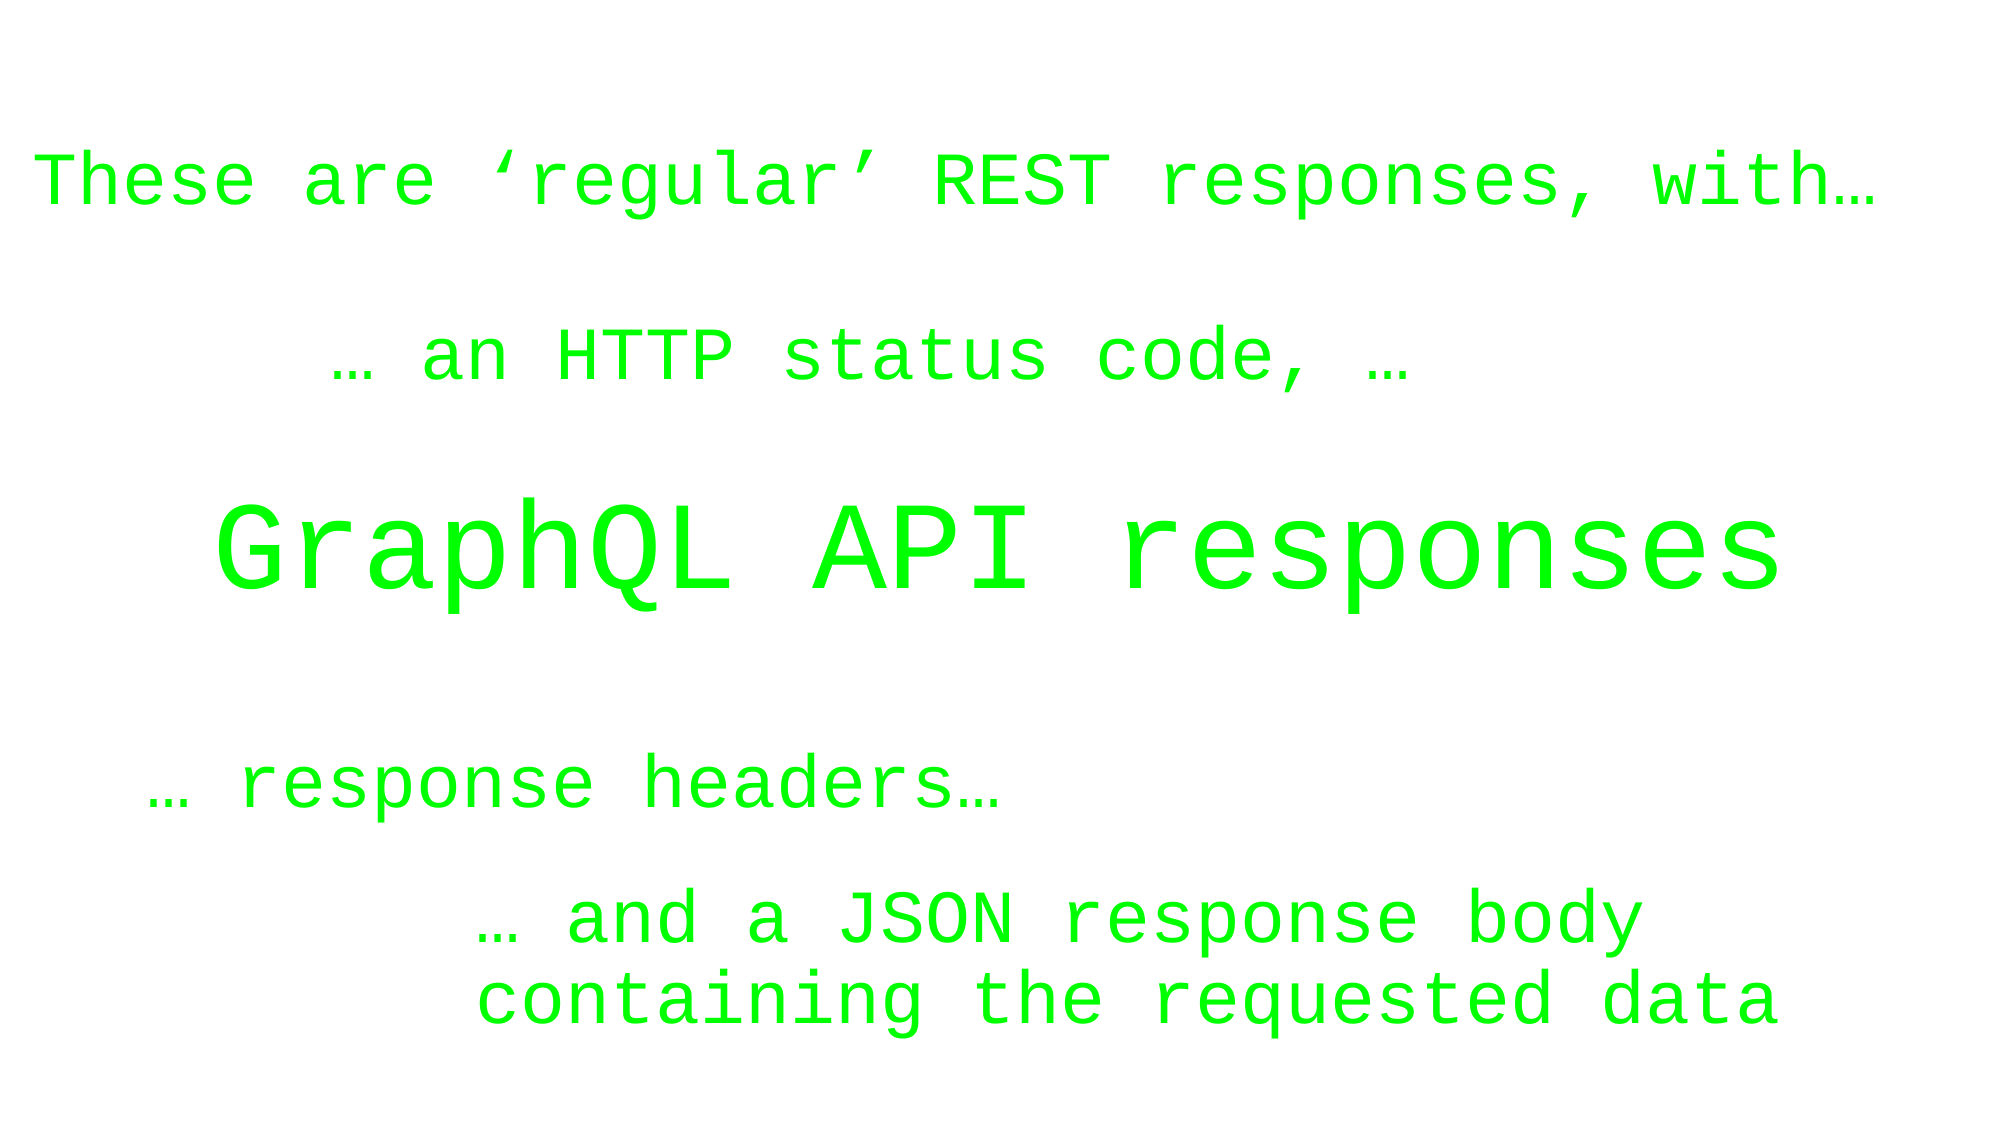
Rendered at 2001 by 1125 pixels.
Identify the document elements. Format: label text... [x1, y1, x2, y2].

text_box … and a JSON response body containing the requested data [460, 864, 1916, 1054]
text_box … an HTTP status code, … [315, 303, 1938, 407]
text_box … response headers… [131, 688, 1846, 879]
title GraphQL API responses [0, 438, 2000, 657]
text_box These are ‘regular’ REST responses, with… [17, 128, 1990, 232]
